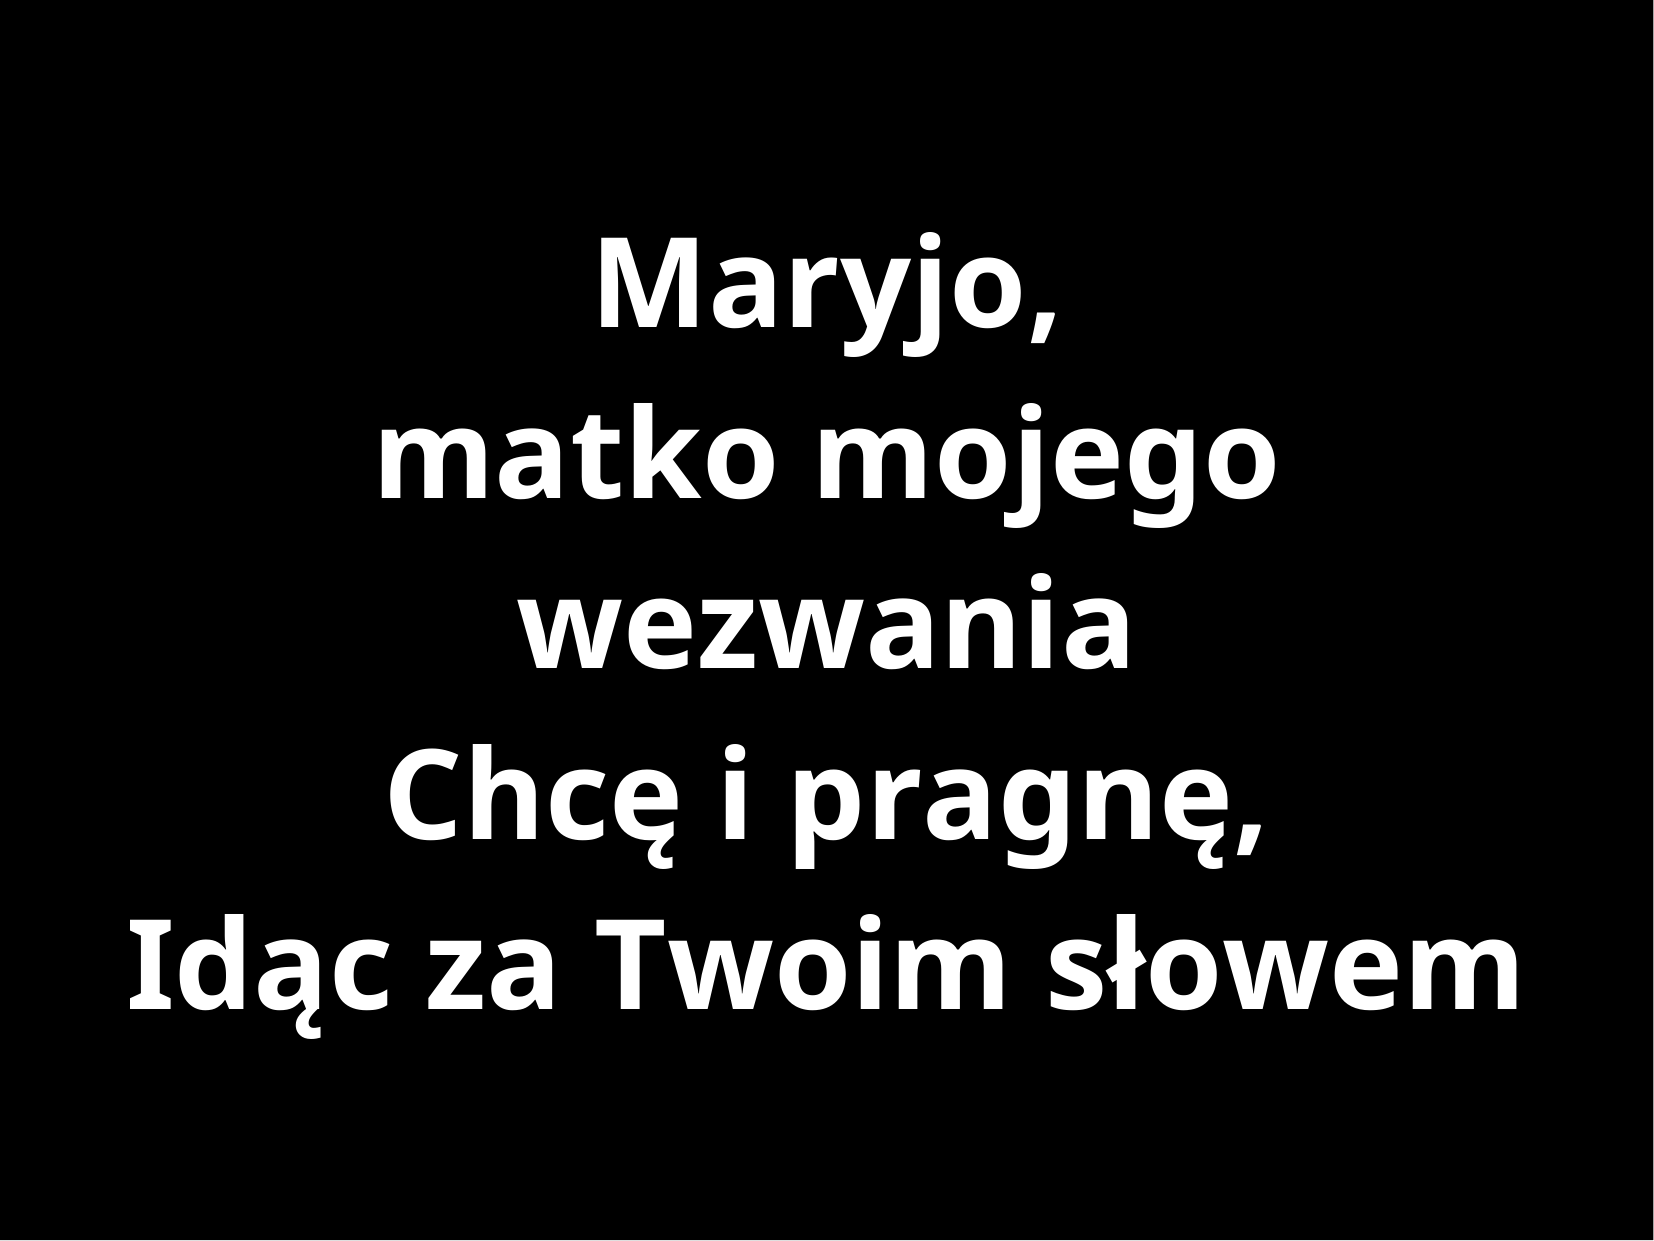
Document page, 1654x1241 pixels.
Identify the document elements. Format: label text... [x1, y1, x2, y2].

title Maryjo, matko mojego wezwania Chcę i pragnę, Idąc za Twoim słowem [0, 0, 1654, 1241]
